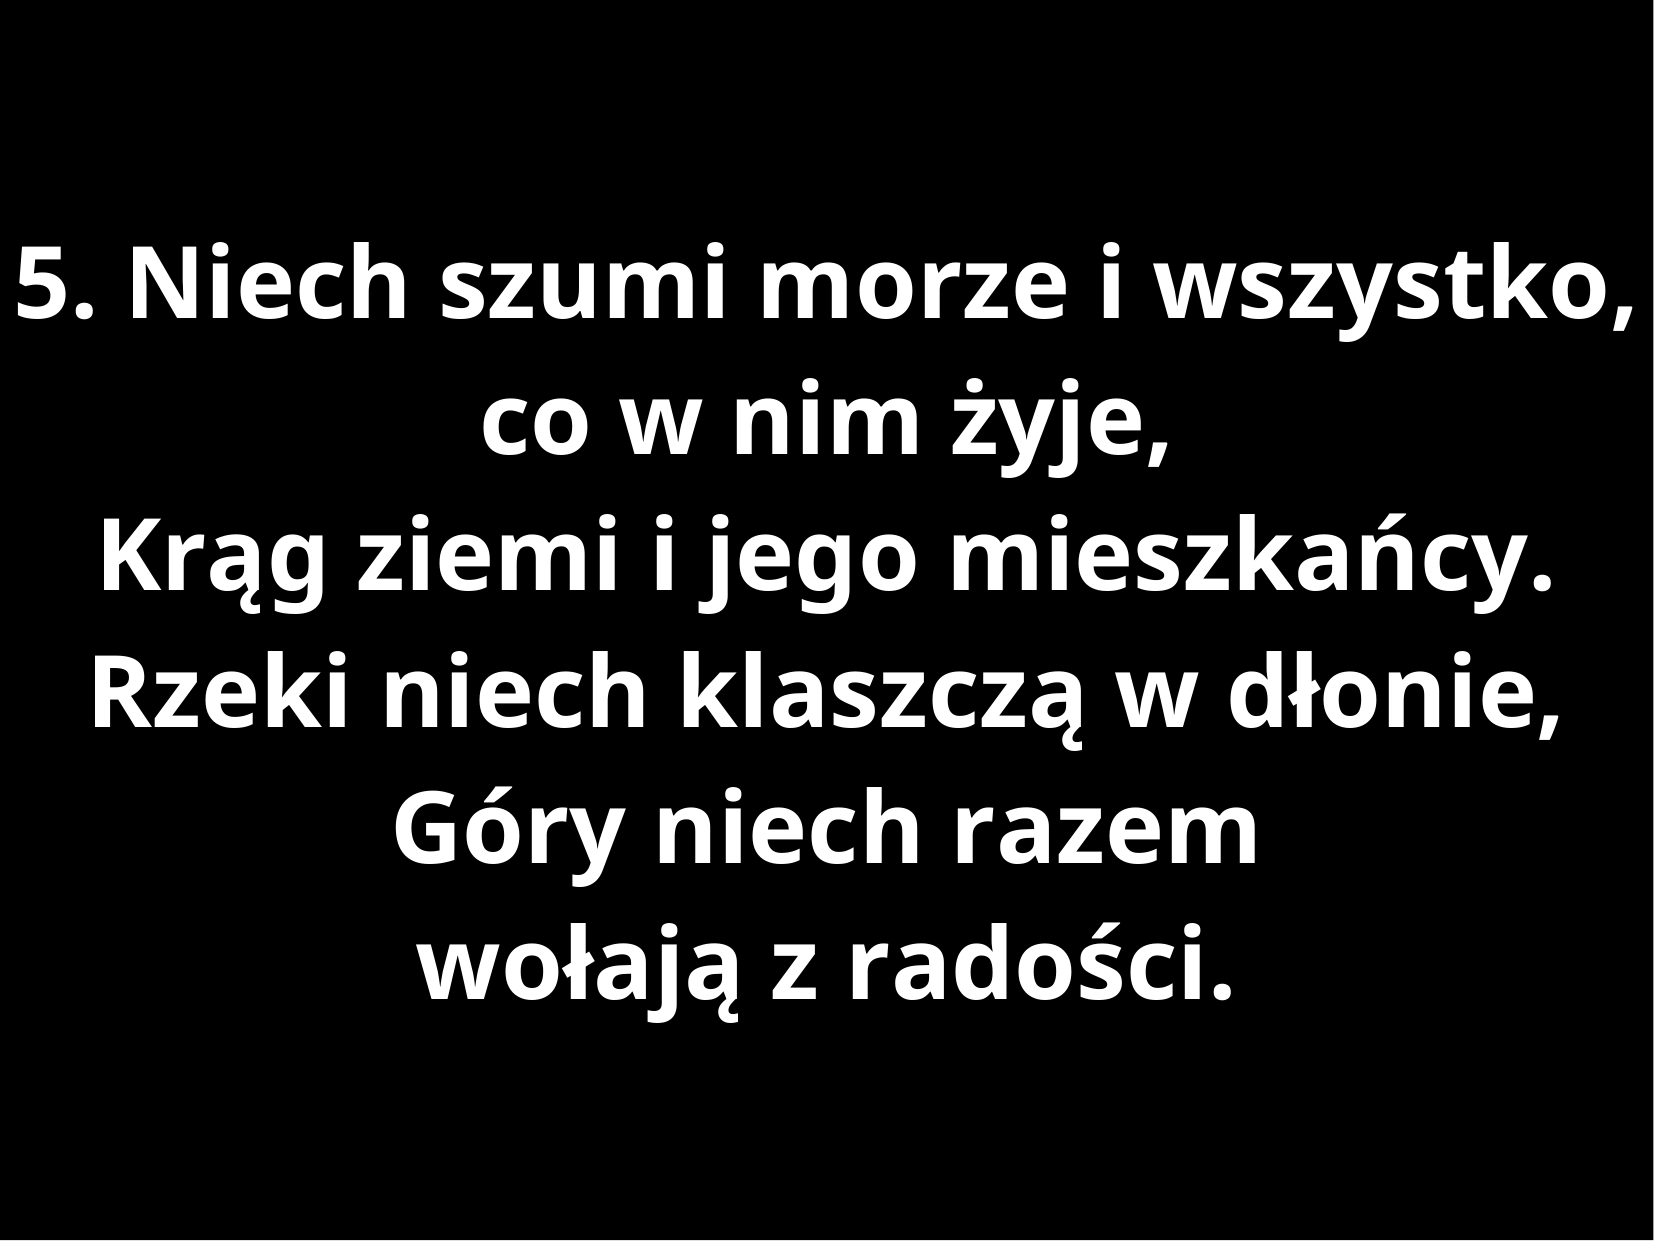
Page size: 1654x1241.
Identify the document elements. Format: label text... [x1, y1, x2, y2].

title 5. Niech szumi morze i wszystko, co w nim żyje, Krąg ziemi i jego mieszkańcy. Rzeki niech klaszczą w dłonie, Góry niech razem wołają z radości. [0, 0, 1654, 1241]
